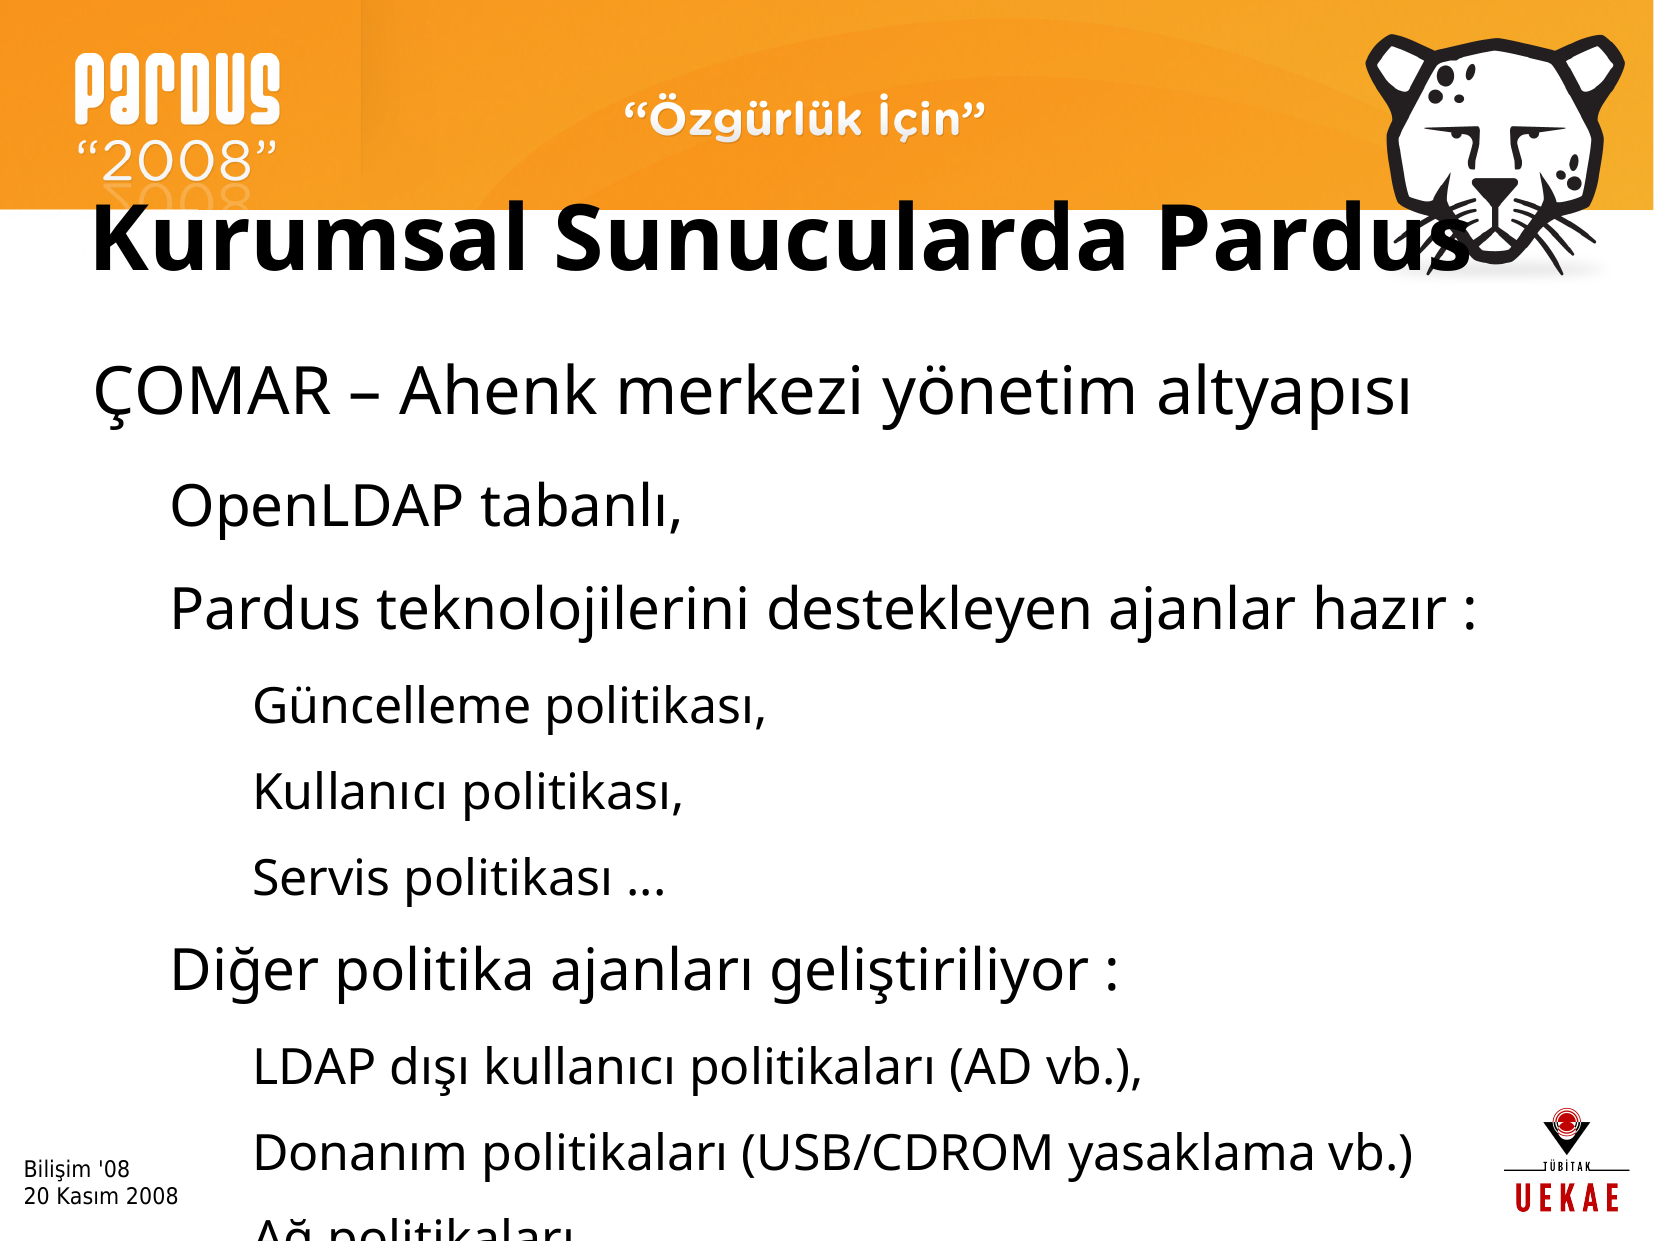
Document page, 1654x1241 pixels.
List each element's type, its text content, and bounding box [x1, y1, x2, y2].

title Kurumsal Sunucularda Pardus [75, 128, 1488, 343]
picture [0, 0, 1654, 293]
picture [1500, 1104, 1634, 1215]
list ÇOMAR – Ahenk merkezi yönetim altyapısı OpenLDAP tabanlı, Pardus teknolojilerini destekleyen ajanlar hazır : Güncelleme politikası, Kullanıcı politikası, Servis politikası ... Diğer politika ajanları geliştiriliyor : LDAP dışı kullanıcı politikaları (AD vb.), Donanım politikaları (USB/CDROM yasaklama vb.) Ağ politikaları, Servis yapılandırma ajanları. [75, 343, 1613, 1142]
